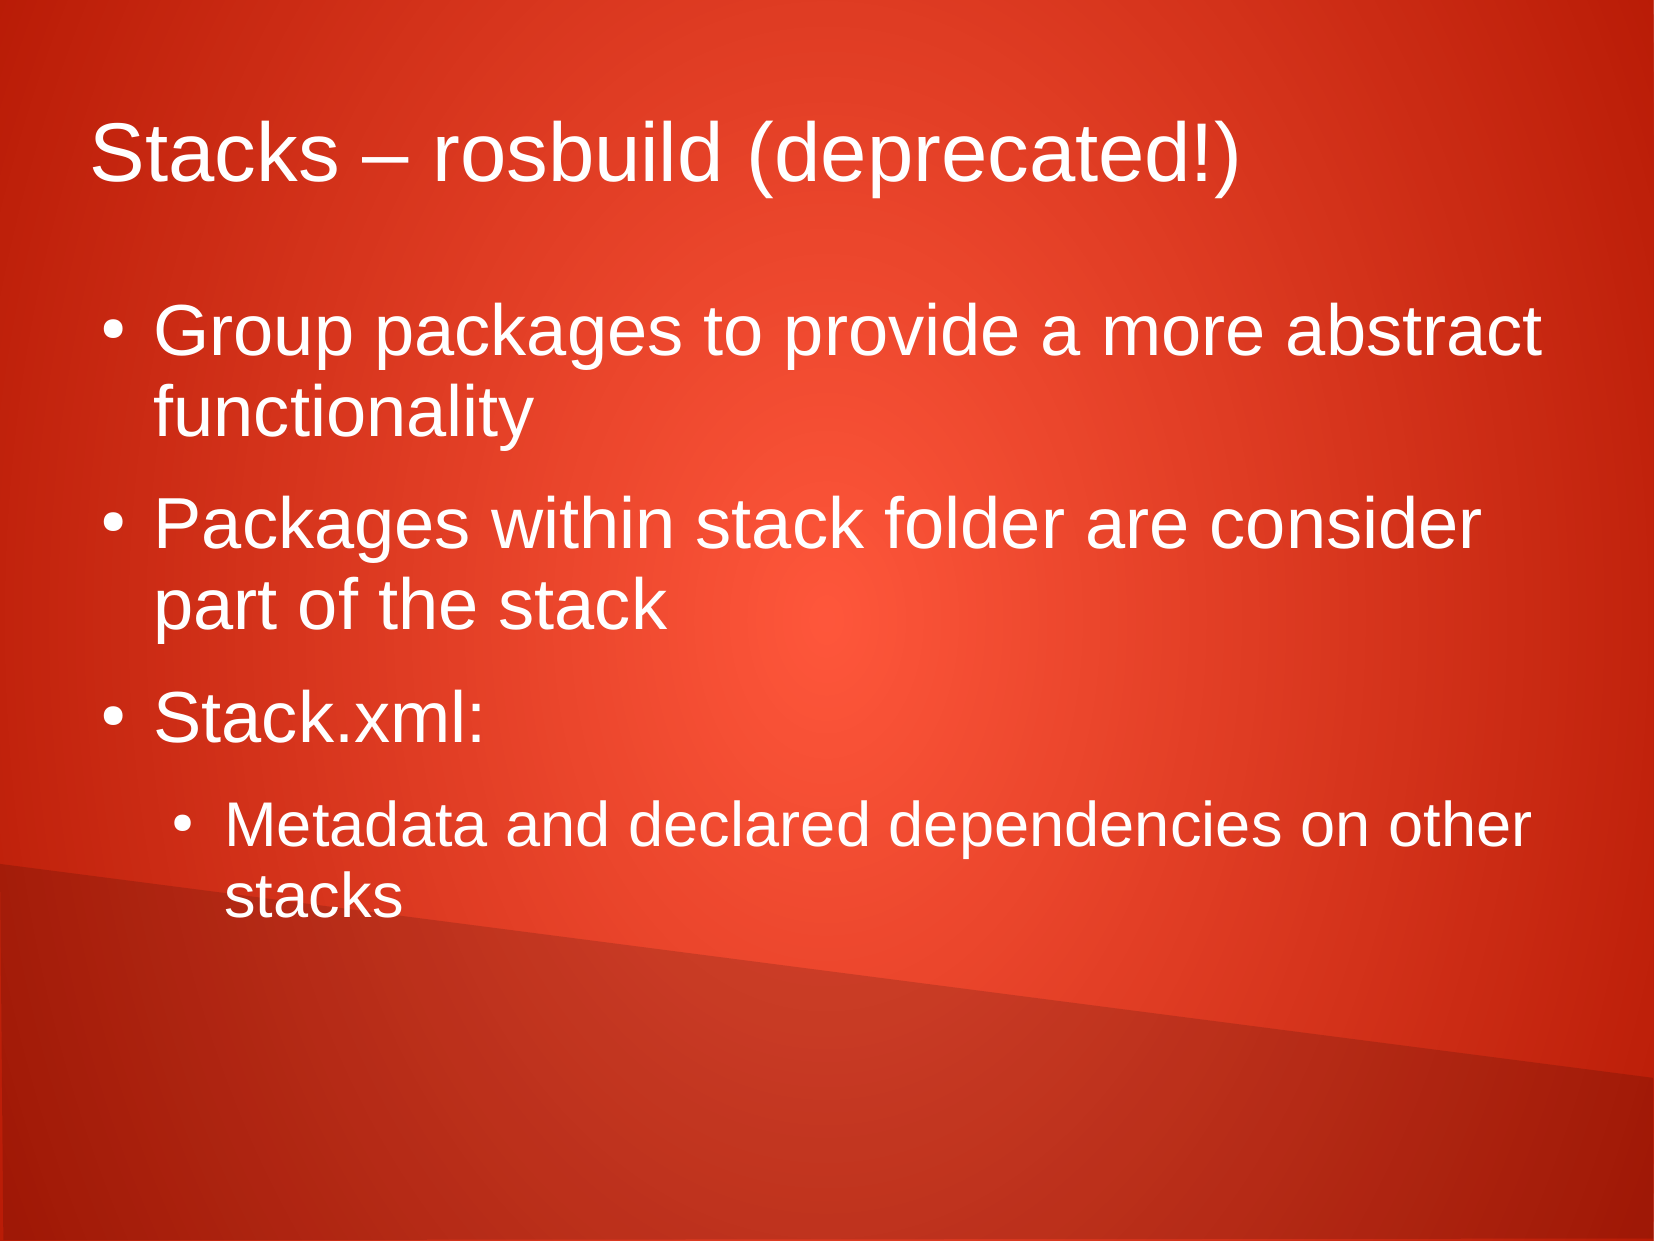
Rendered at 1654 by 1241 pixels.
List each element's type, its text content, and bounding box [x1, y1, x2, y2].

list Group packages to provide a more abstract functionality Packages within stack folder are consider part of the stack Stack.xml: Metadata and declared dependencies on other stacks [82, 290, 1571, 1010]
title Stacks – rosbuild (deprecated!) [82, 49, 1250, 257]
